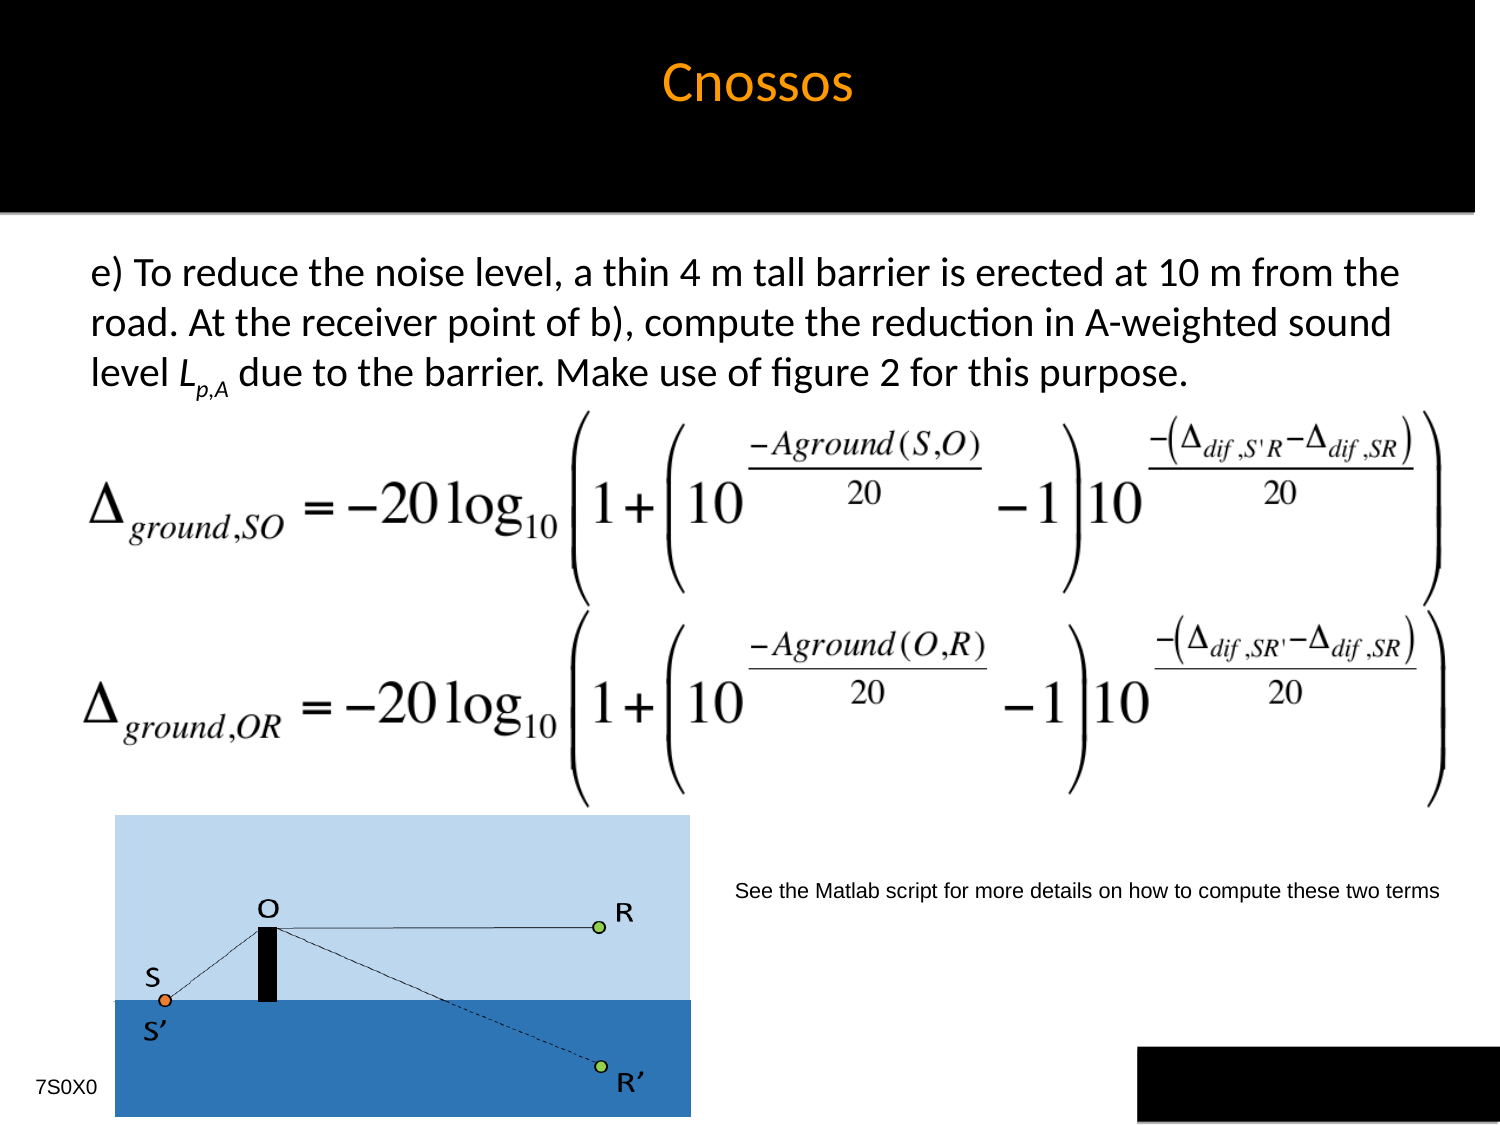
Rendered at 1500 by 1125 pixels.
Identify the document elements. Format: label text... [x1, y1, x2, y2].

text_box [0, 0, 1475, 213]
picture [75, 405, 1470, 811]
text_box [1137, 1046, 1500, 1122]
text_box See the Matlab script for more details on how to compute these two terms [720, 870, 1456, 927]
picture [113, 813, 691, 1117]
list e) To reduce the noise level, a thin 4 m tall barrier is erected at 10 m from the road. At the receiver point of b), compute the reduction in A-weighted sound level Lp,A due to the barrier. Make use of figure 2 for this purpose. Answer: [75, 179, 1453, 405]
text_box 7S0X0 [35, 1070, 113, 1102]
title Cnossos [100, 35, 1417, 179]
